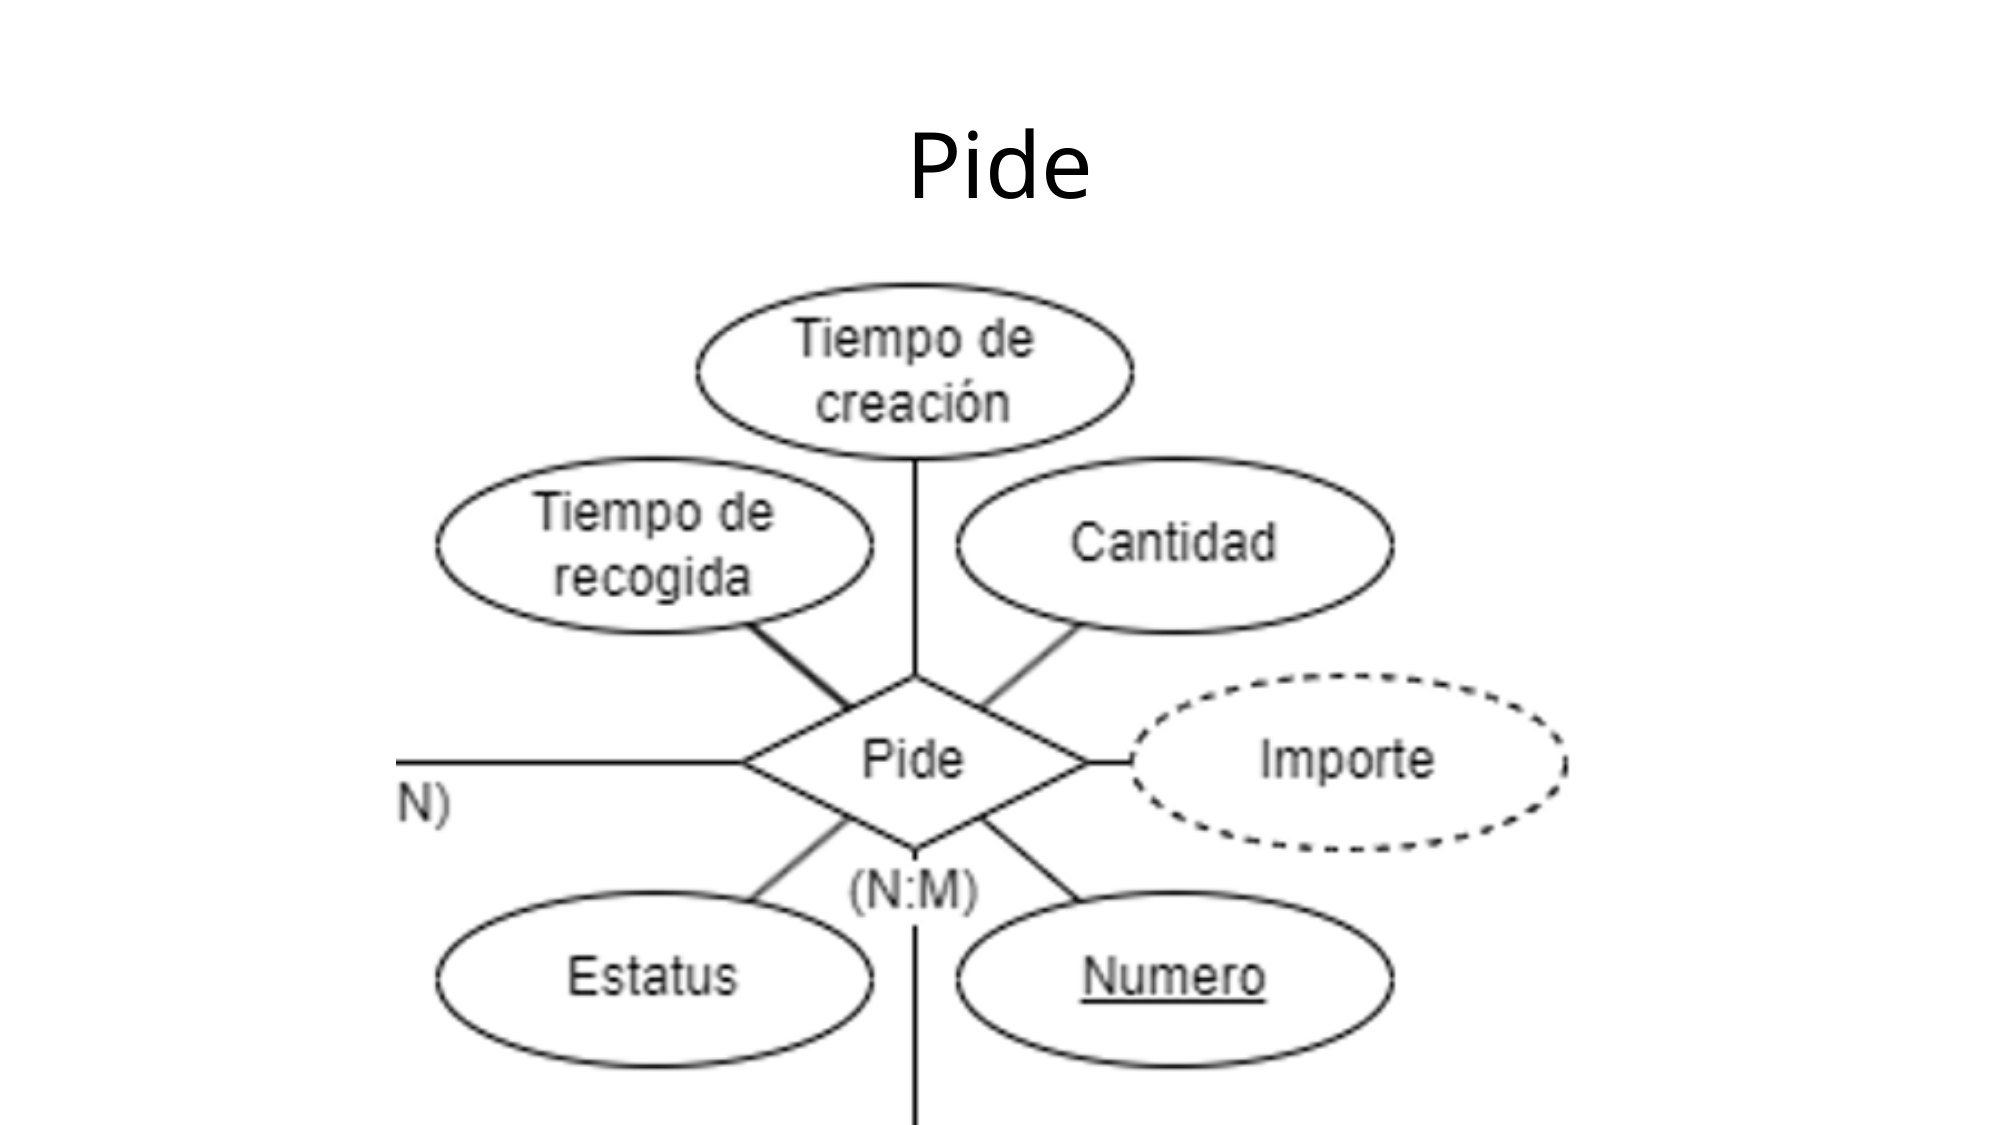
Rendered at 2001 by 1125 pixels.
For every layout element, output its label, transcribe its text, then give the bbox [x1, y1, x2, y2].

picture [396, 278, 1605, 1125]
title Pide [137, 59, 1863, 278]
